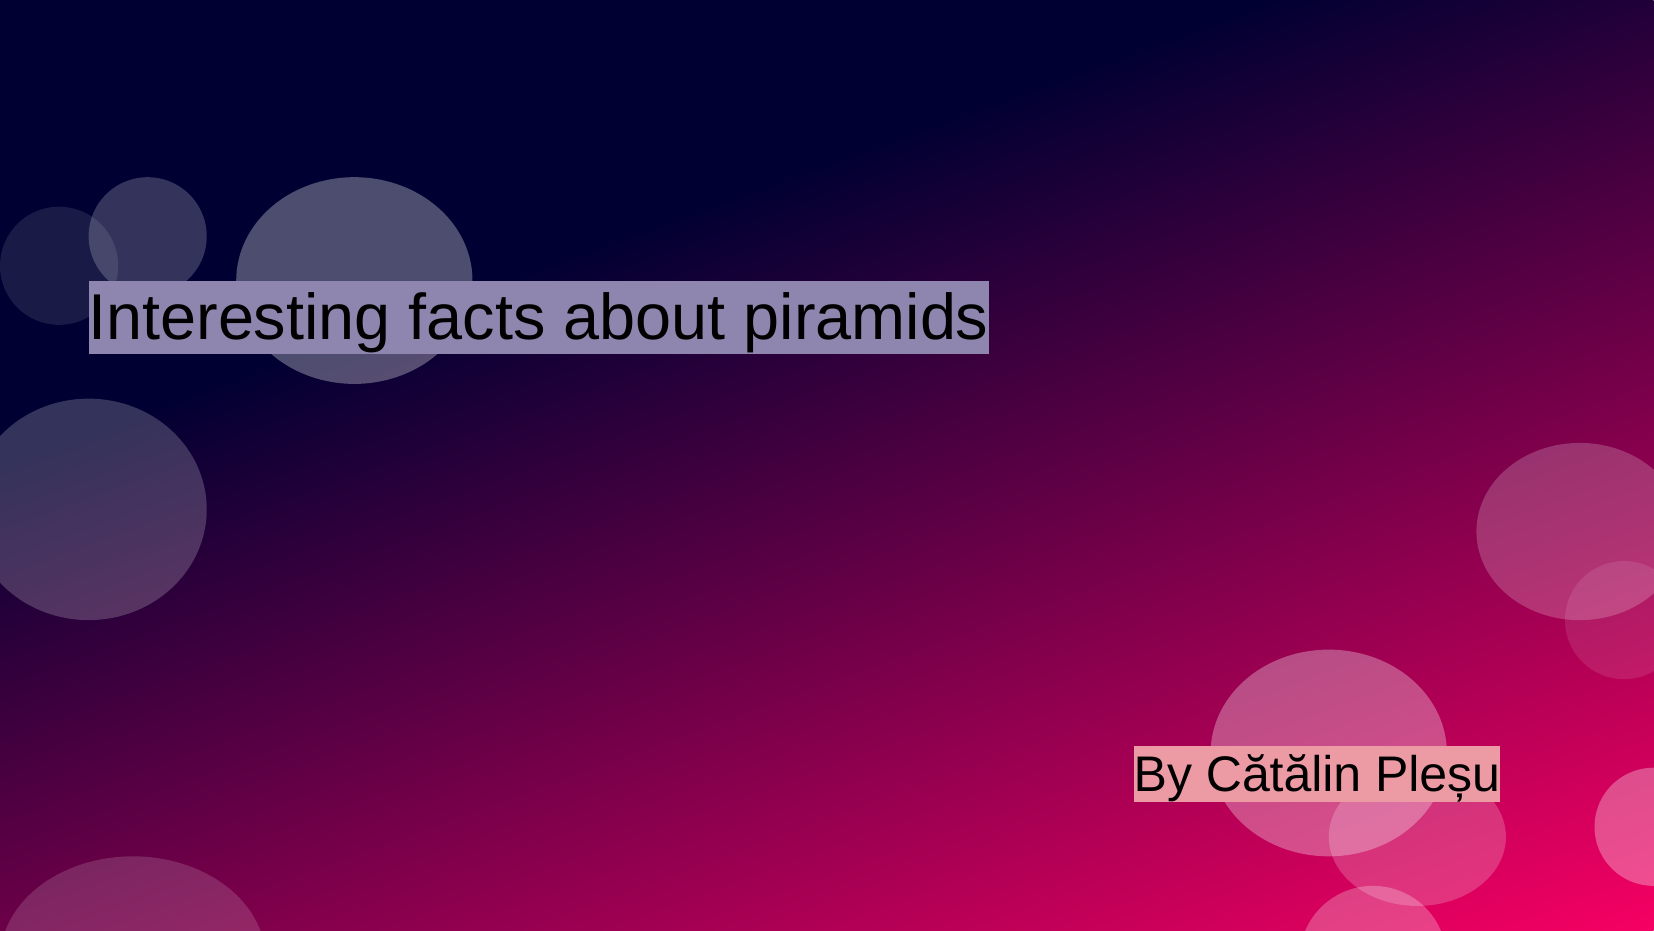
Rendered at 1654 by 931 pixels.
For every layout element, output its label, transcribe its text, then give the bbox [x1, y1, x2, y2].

list By Cătălin Pleșu [637, 590, 1501, 804]
title Interesting facts about piramids [88, 236, 1565, 399]
